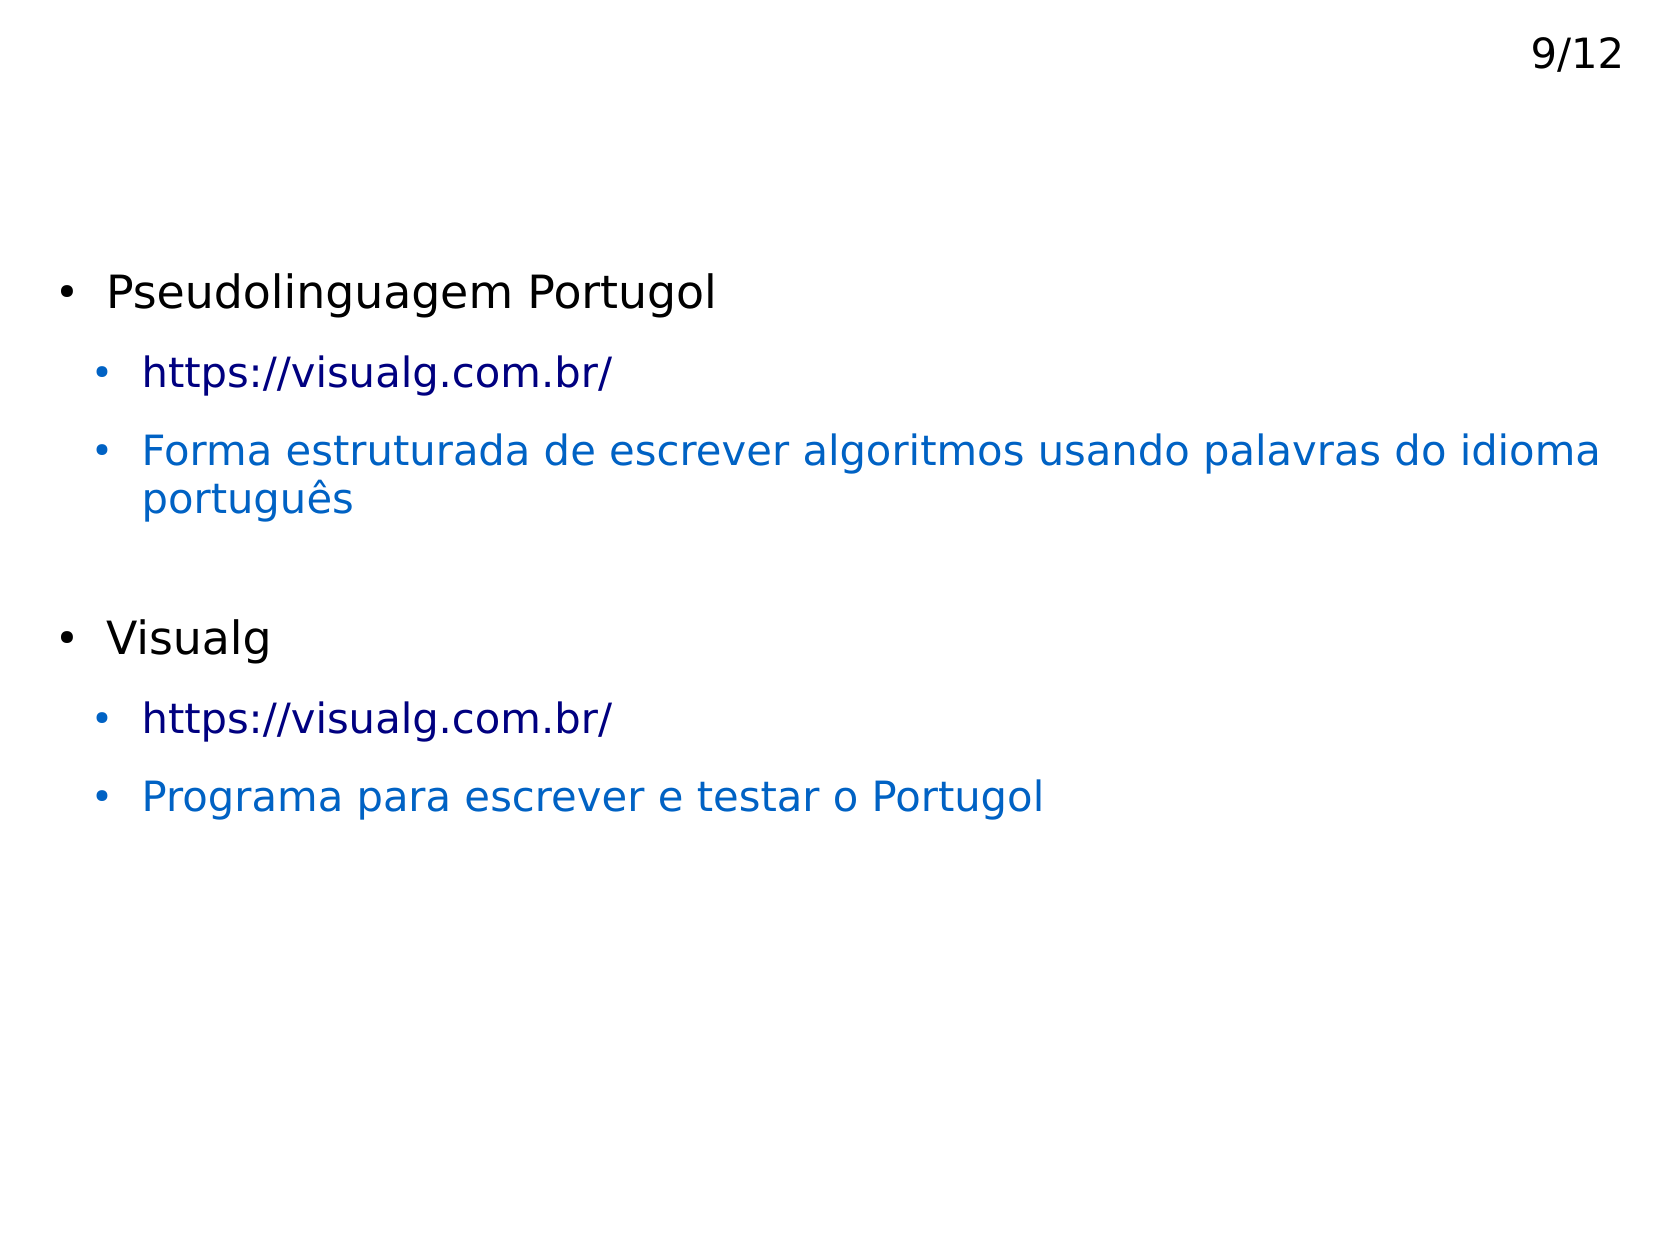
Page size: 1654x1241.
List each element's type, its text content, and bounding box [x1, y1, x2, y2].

list Pseudolinguagem Portugol https://visualg.com.br/ Forma estruturada de escrever algoritmos usando palavras do idioma português Visualg https://visualg.com.br/ Programa para escrever e testar o Portugol [59, 265, 1625, 1211]
